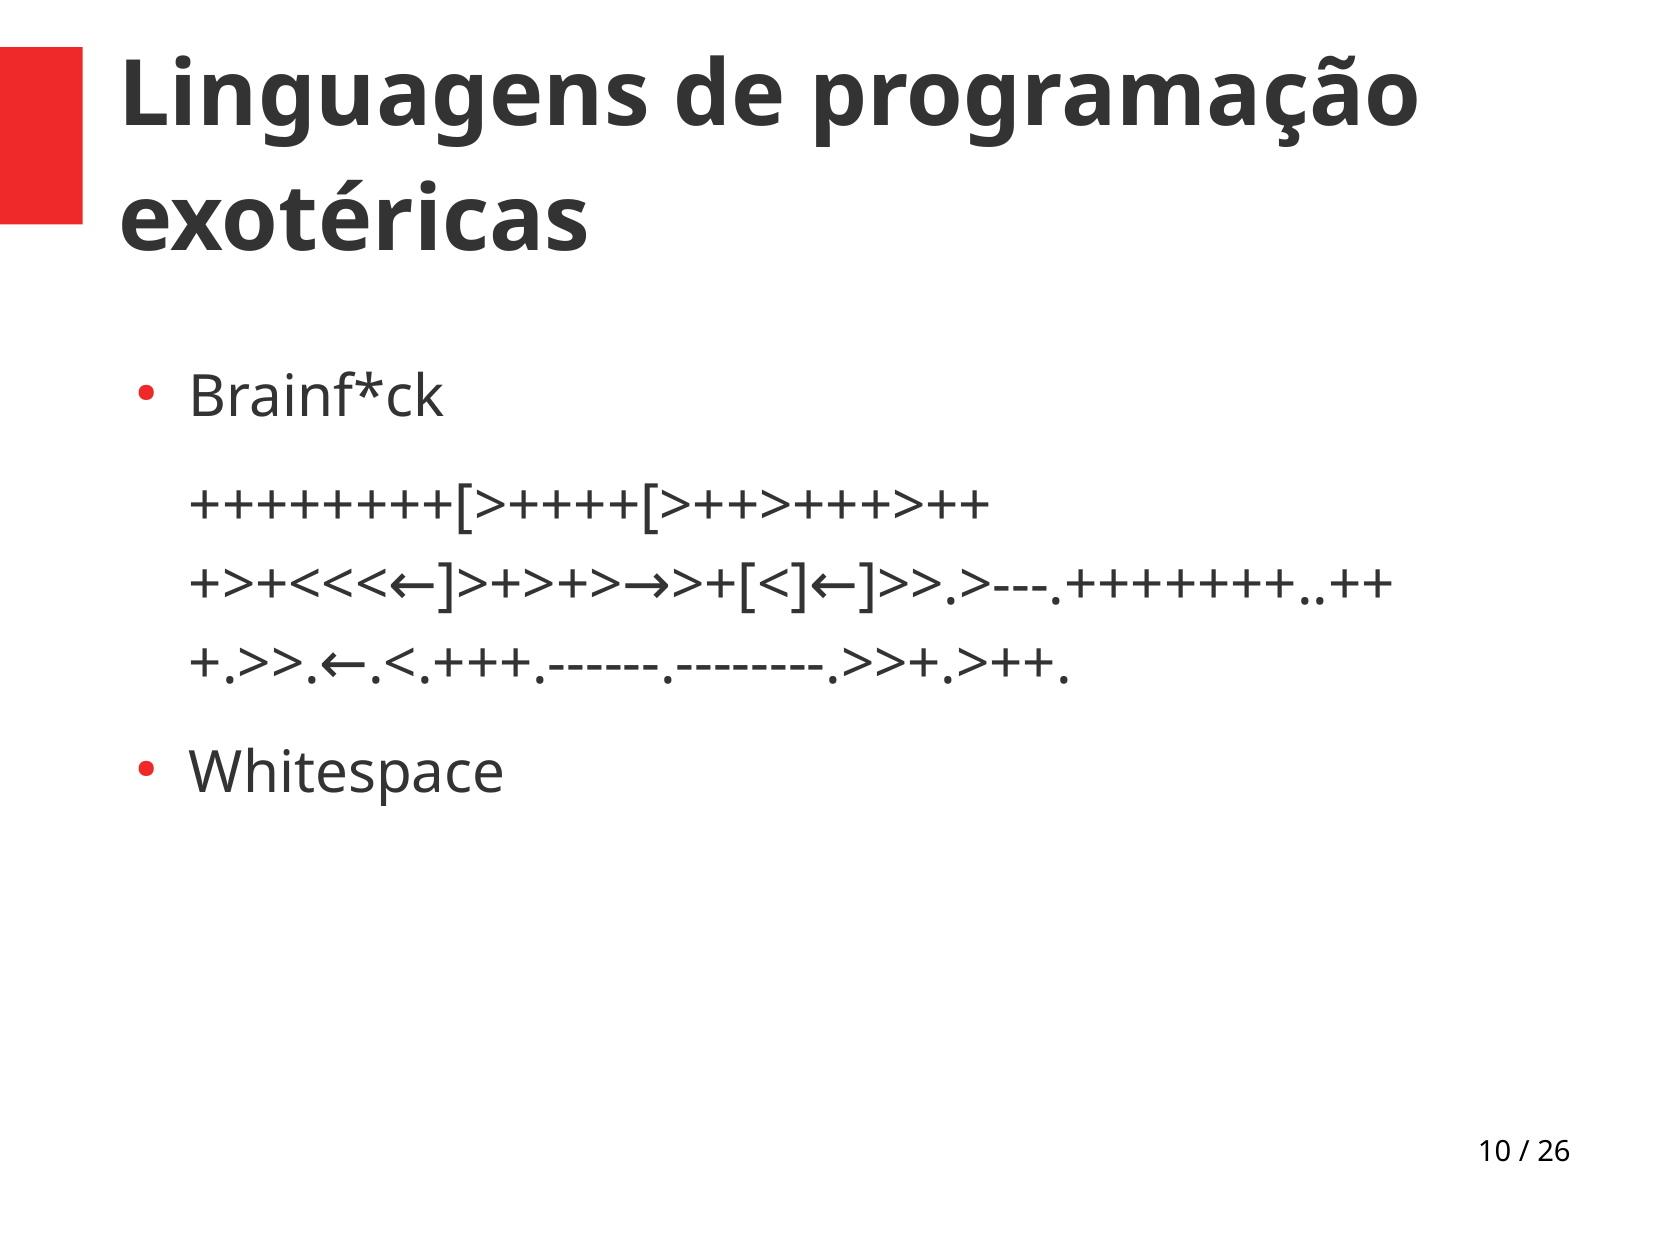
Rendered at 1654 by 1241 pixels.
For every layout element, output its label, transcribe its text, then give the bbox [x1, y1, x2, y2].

list Brainf*ck ++++++++[>++++[>++>+++>+++>+<<<←]>+>+>→>+[<]←]>>.>---.+++++++..+++.>>.←.<.+++.------.--------.>>+.>++. Whitespace [118, 354, 1536, 1074]
title Linguagens de programação exotéricas [118, 45, 1571, 260]
